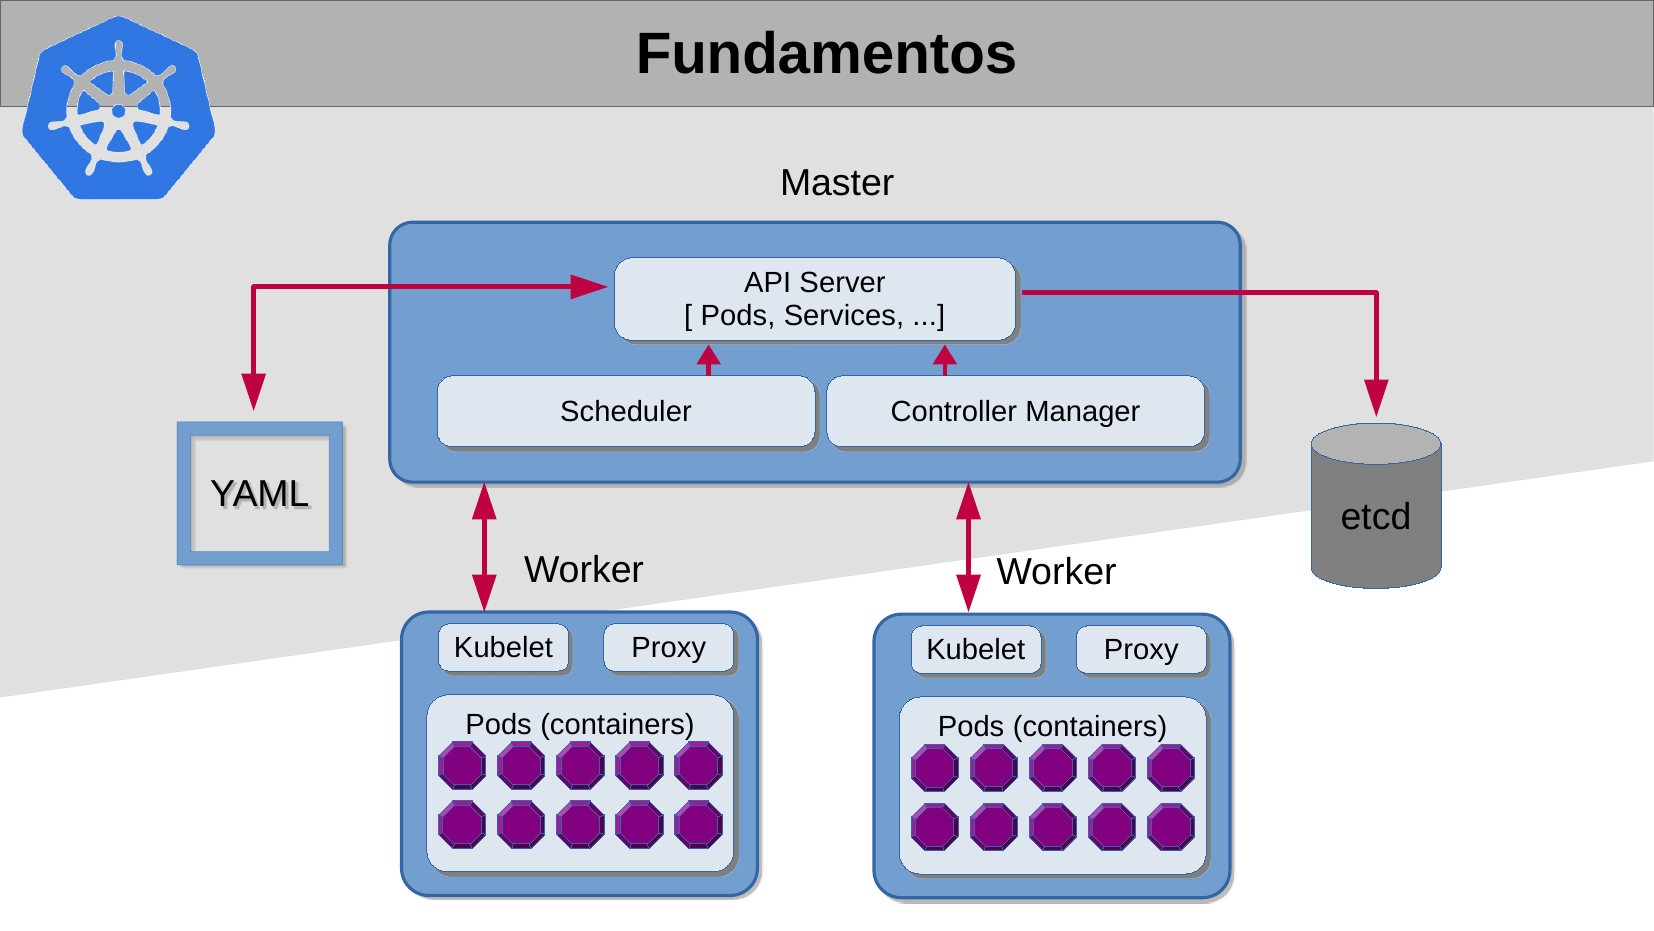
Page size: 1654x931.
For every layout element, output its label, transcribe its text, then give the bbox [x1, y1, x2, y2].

text_box Scheduler [437, 375, 816, 447]
text_box API Server [ Pods, Services, ...] [614, 257, 1016, 341]
text_box [389, 222, 1241, 483]
text_box Kubelet [438, 623, 569, 672]
text_box YAML [177, 421, 343, 565]
text_box Controller Manager [826, 375, 1205, 447]
text_box Worker [981, 543, 1132, 601]
text_box Pods (containers) [426, 694, 734, 872]
title Fundamentos [249, 0, 1654, 107]
text_box Proxy [603, 623, 734, 672]
picture [0, 0, 249, 225]
text_box Pods (containers) [899, 696, 1207, 875]
text_box Proxy [1076, 625, 1207, 674]
text_box [873, 614, 1230, 898]
text_box Kubelet [911, 625, 1042, 674]
text_box Master [765, 153, 910, 211]
text_box etcd [1311, 444, 1442, 589]
text_box [401, 611, 758, 896]
text_box Worker [509, 541, 660, 598]
